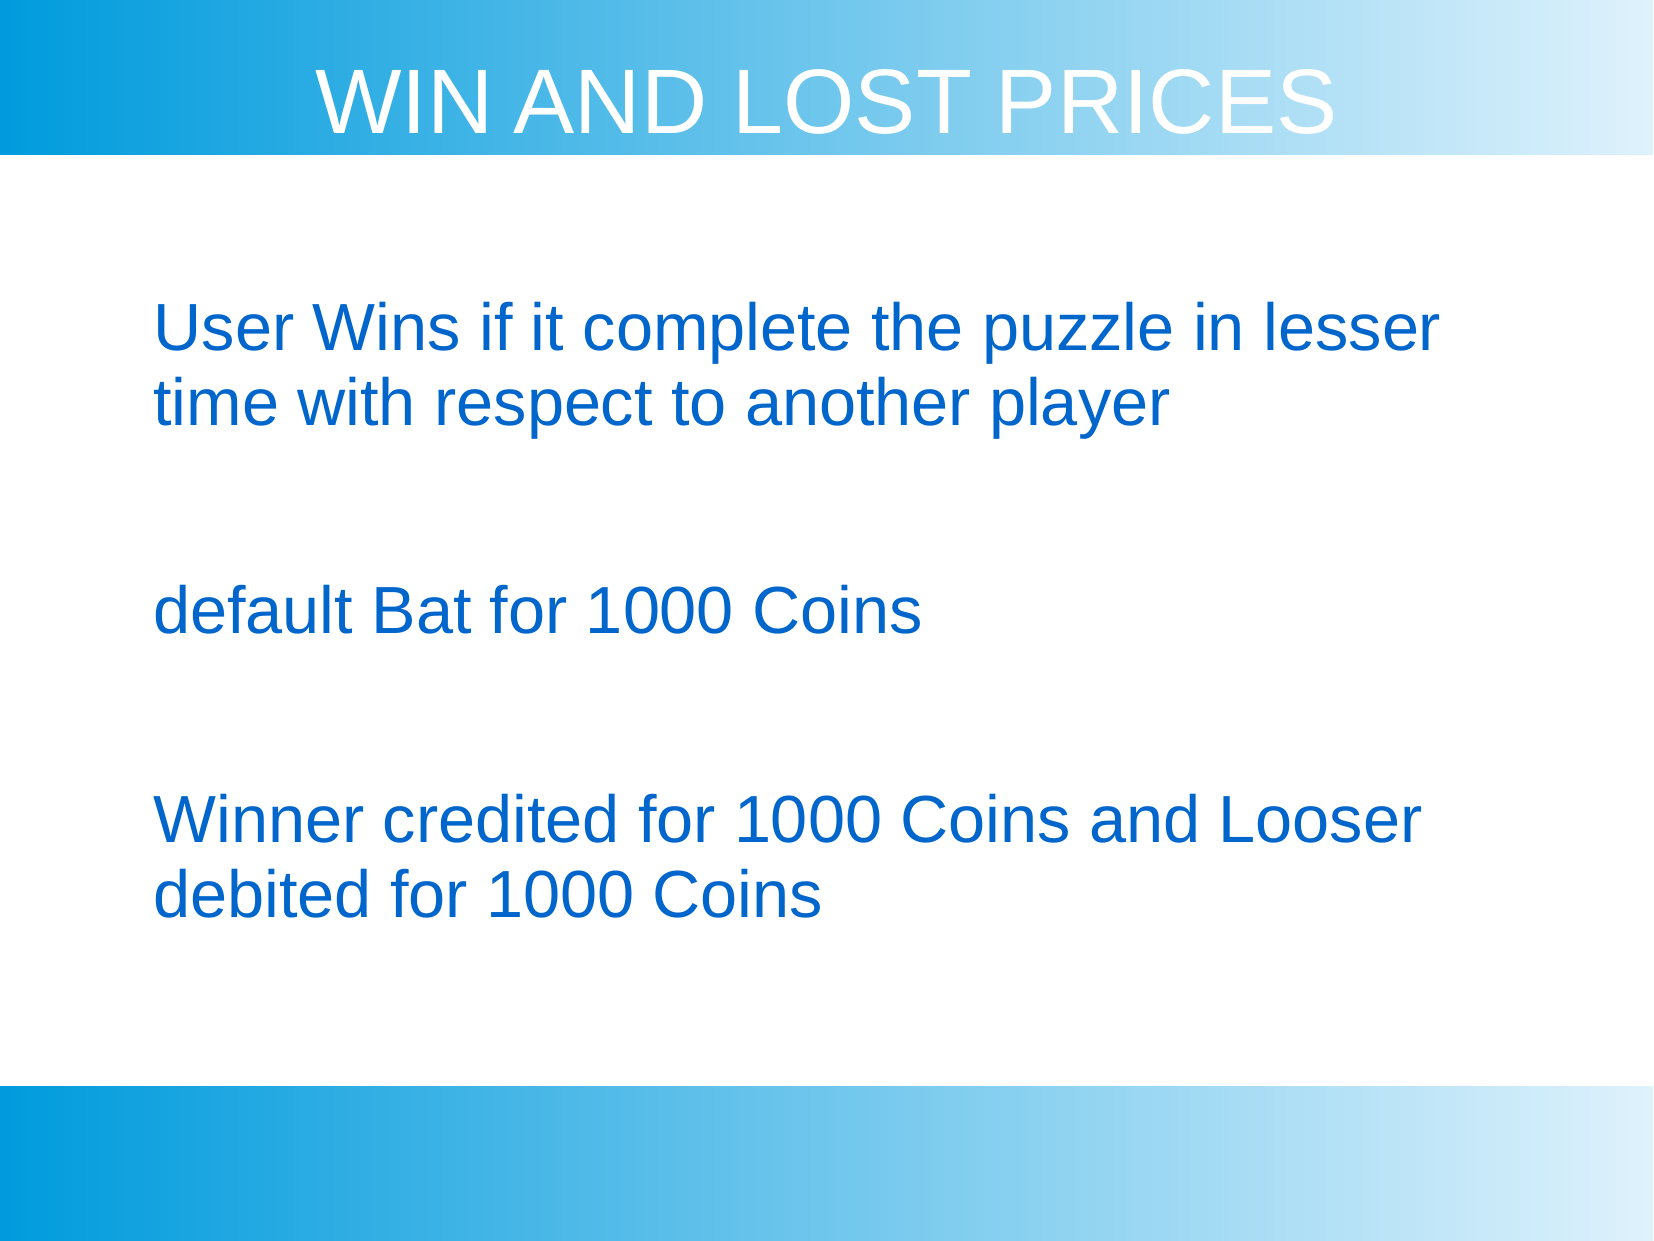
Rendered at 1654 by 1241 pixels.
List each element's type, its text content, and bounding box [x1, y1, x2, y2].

list User Wins if it complete the puzzle in lesser time with respect to another player default Bat for 1000 Coins Winner credited for 1000 Coins and Looser debited for 1000 Coins [82, 290, 1571, 1010]
title WIN AND LOST PRICES [82, 49, 1571, 155]
